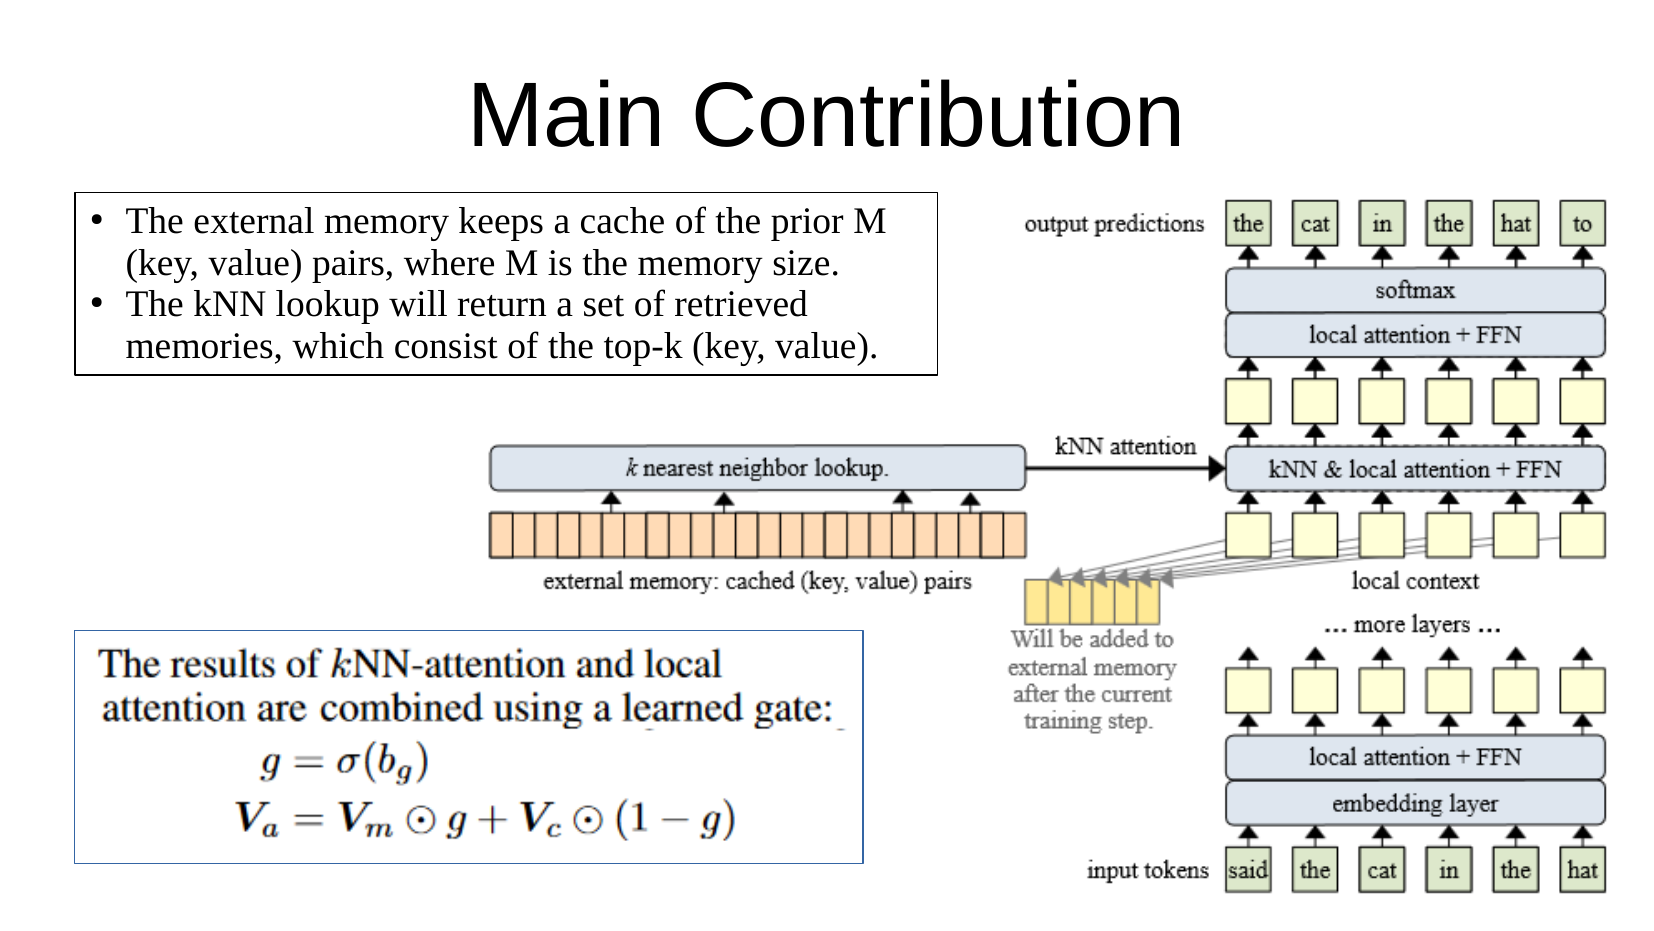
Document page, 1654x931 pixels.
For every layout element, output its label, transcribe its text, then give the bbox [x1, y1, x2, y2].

title Main Contribution [82, 37, 1571, 192]
text_box The external memory keeps a cache of the prior M (key, value) pairs, where M is the memory size. The kNN lookup will return a set of retrieved memories, which consist of the top-k (key, value). [75, 192, 938, 376]
picture [75, 192, 1613, 901]
